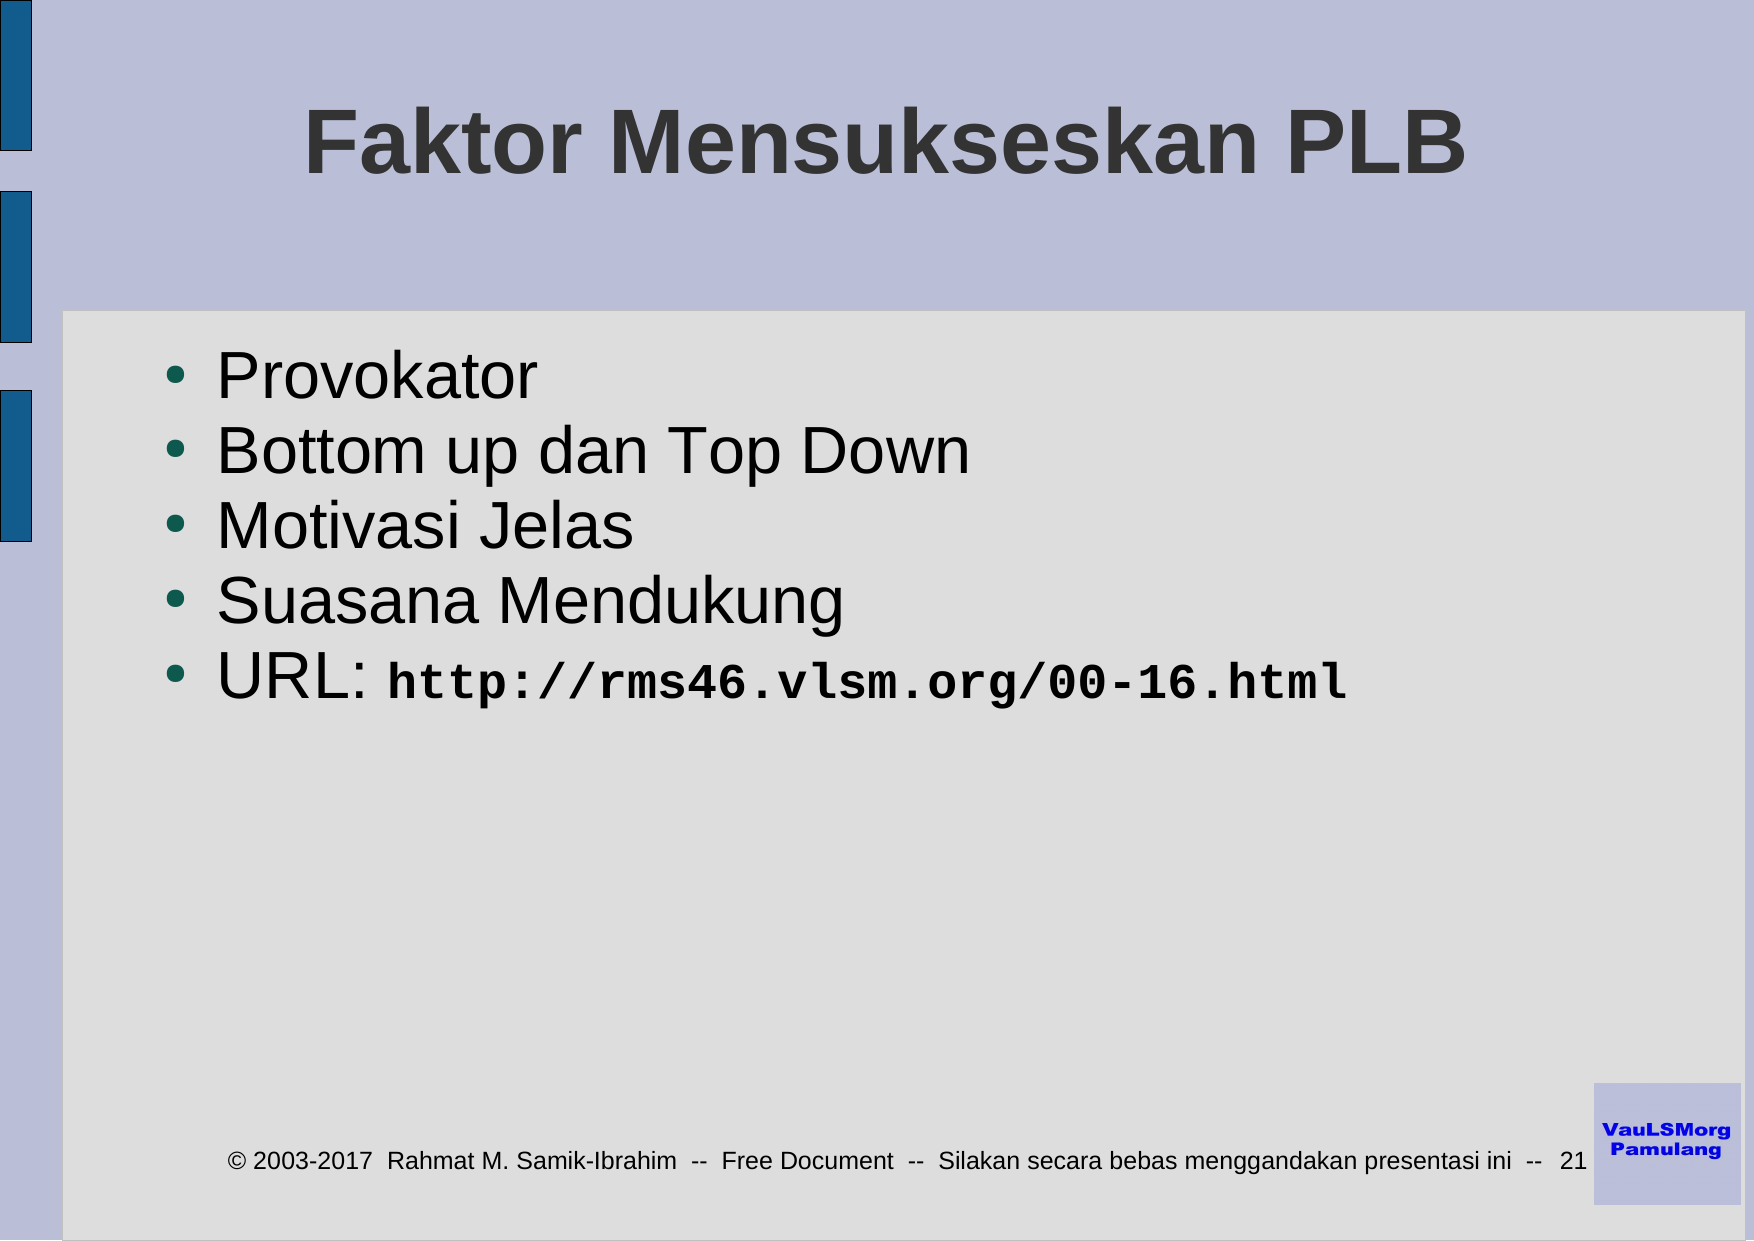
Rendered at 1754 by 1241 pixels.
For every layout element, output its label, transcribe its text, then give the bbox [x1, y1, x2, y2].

title Faktor Mensukseskan PLB [53, 70, 1722, 214]
picture [1594, 1083, 1741, 1205]
list Provokator Bottom up dan Top Down Motivasi Jelas Suasana Mendukung URL: http://rms46.vlsm.org/00-16.html [145, 338, 1611, 1132]
